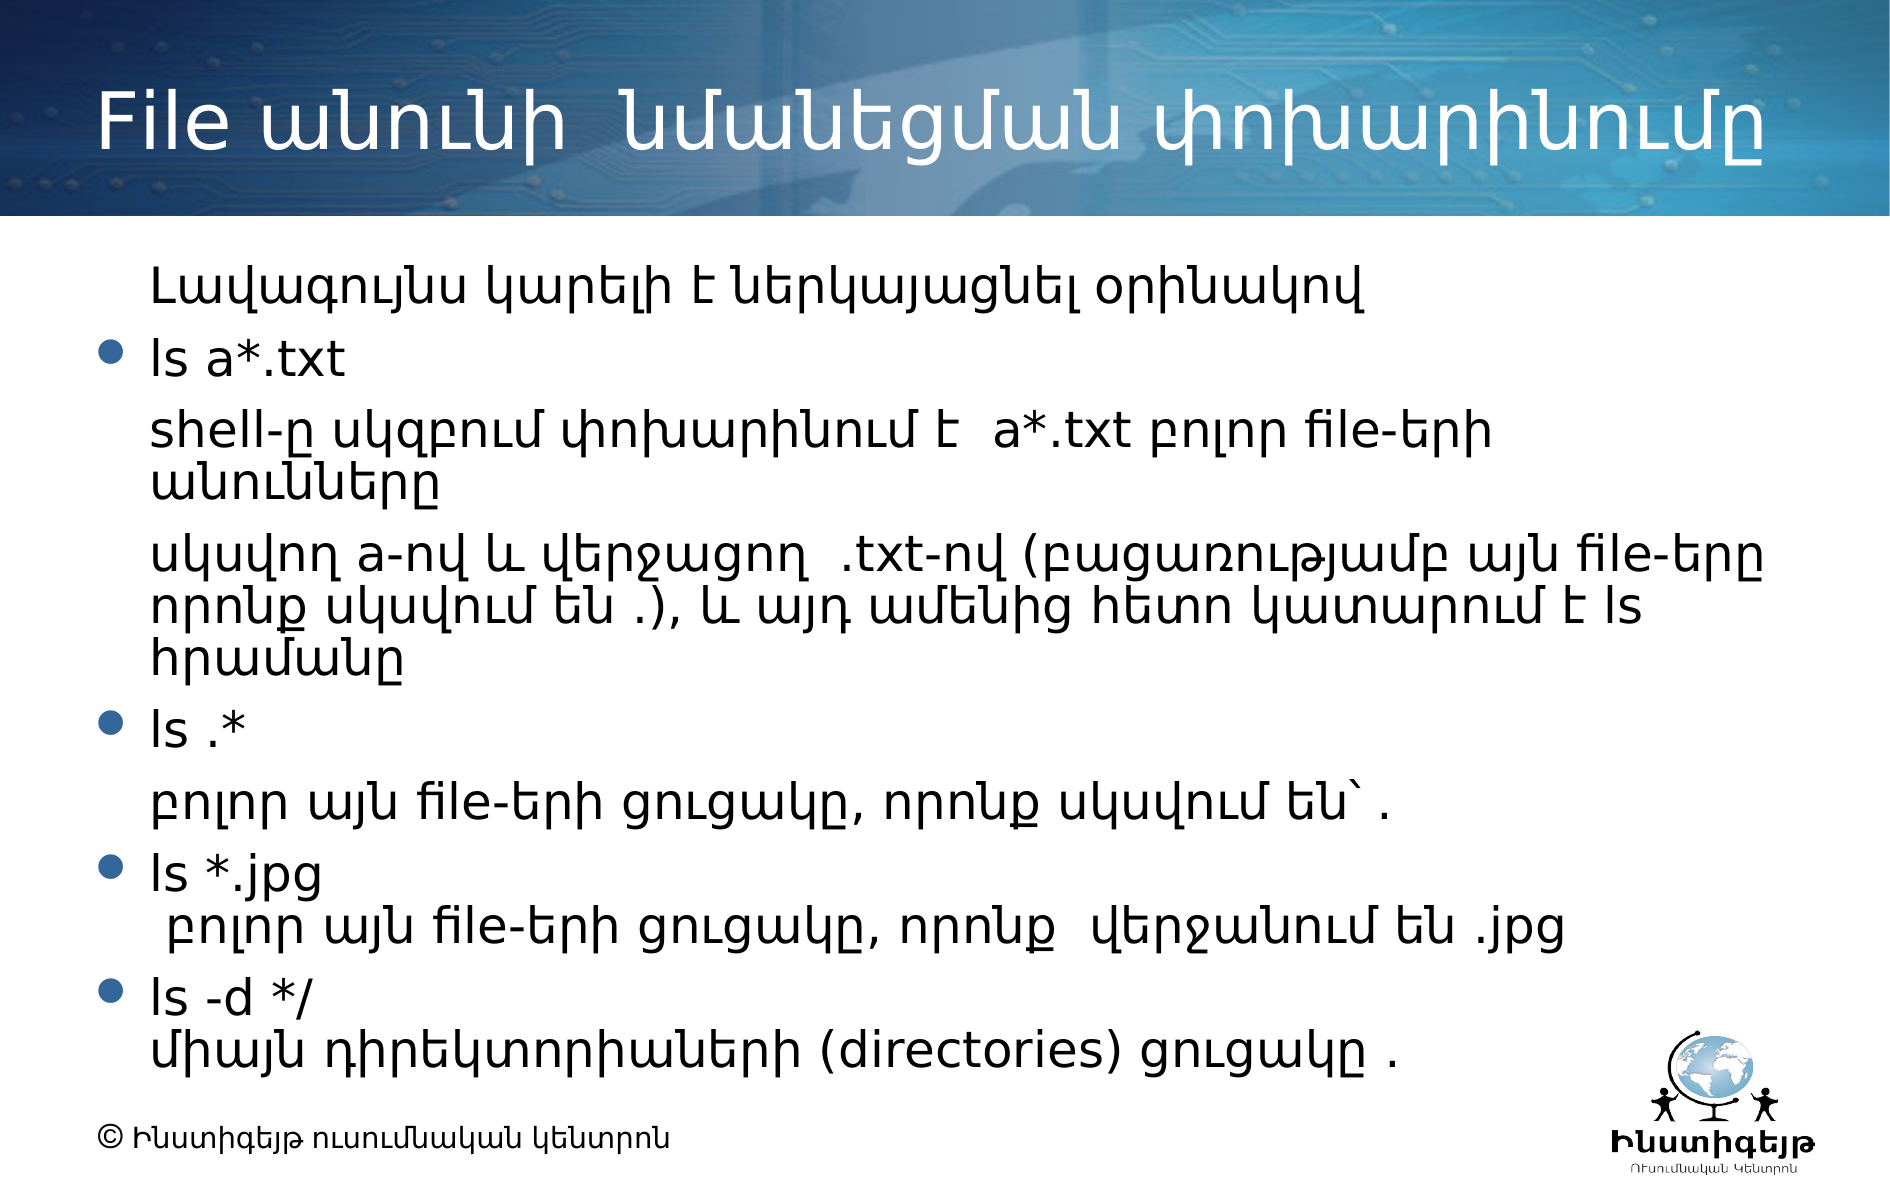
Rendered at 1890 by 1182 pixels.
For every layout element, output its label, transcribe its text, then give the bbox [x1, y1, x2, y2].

list Լավագույնս կարելի է ներկայացնել օրինակով ls a*.txt shell-ը սկզբում փոխարինում է a*.txt բոլոր file-երի անունները սկսվող a-ով և վերջացող .txt-ով (բացառությամբ այն file-երը որոնք սկսվում են .), և այդ ամենից հետո կատարում է ls հրամանը ls .* բոլոր այն file-երի ցուցակը, որոնք սկսվում են՝ ․ ls *.jpg բոլոր այն file-երի ցուցակը, որոնք վերջանում են .jpg ls -d */ միայն դիրեկտորիաների (directories) ցուցակը ․ [94, 262, 1798, 292]
picture [0, 0, 1890, 216]
title File անունի նմանեցման փոխարինումը [94, 47, 1793, 52]
picture [1612, 1030, 1815, 1175]
